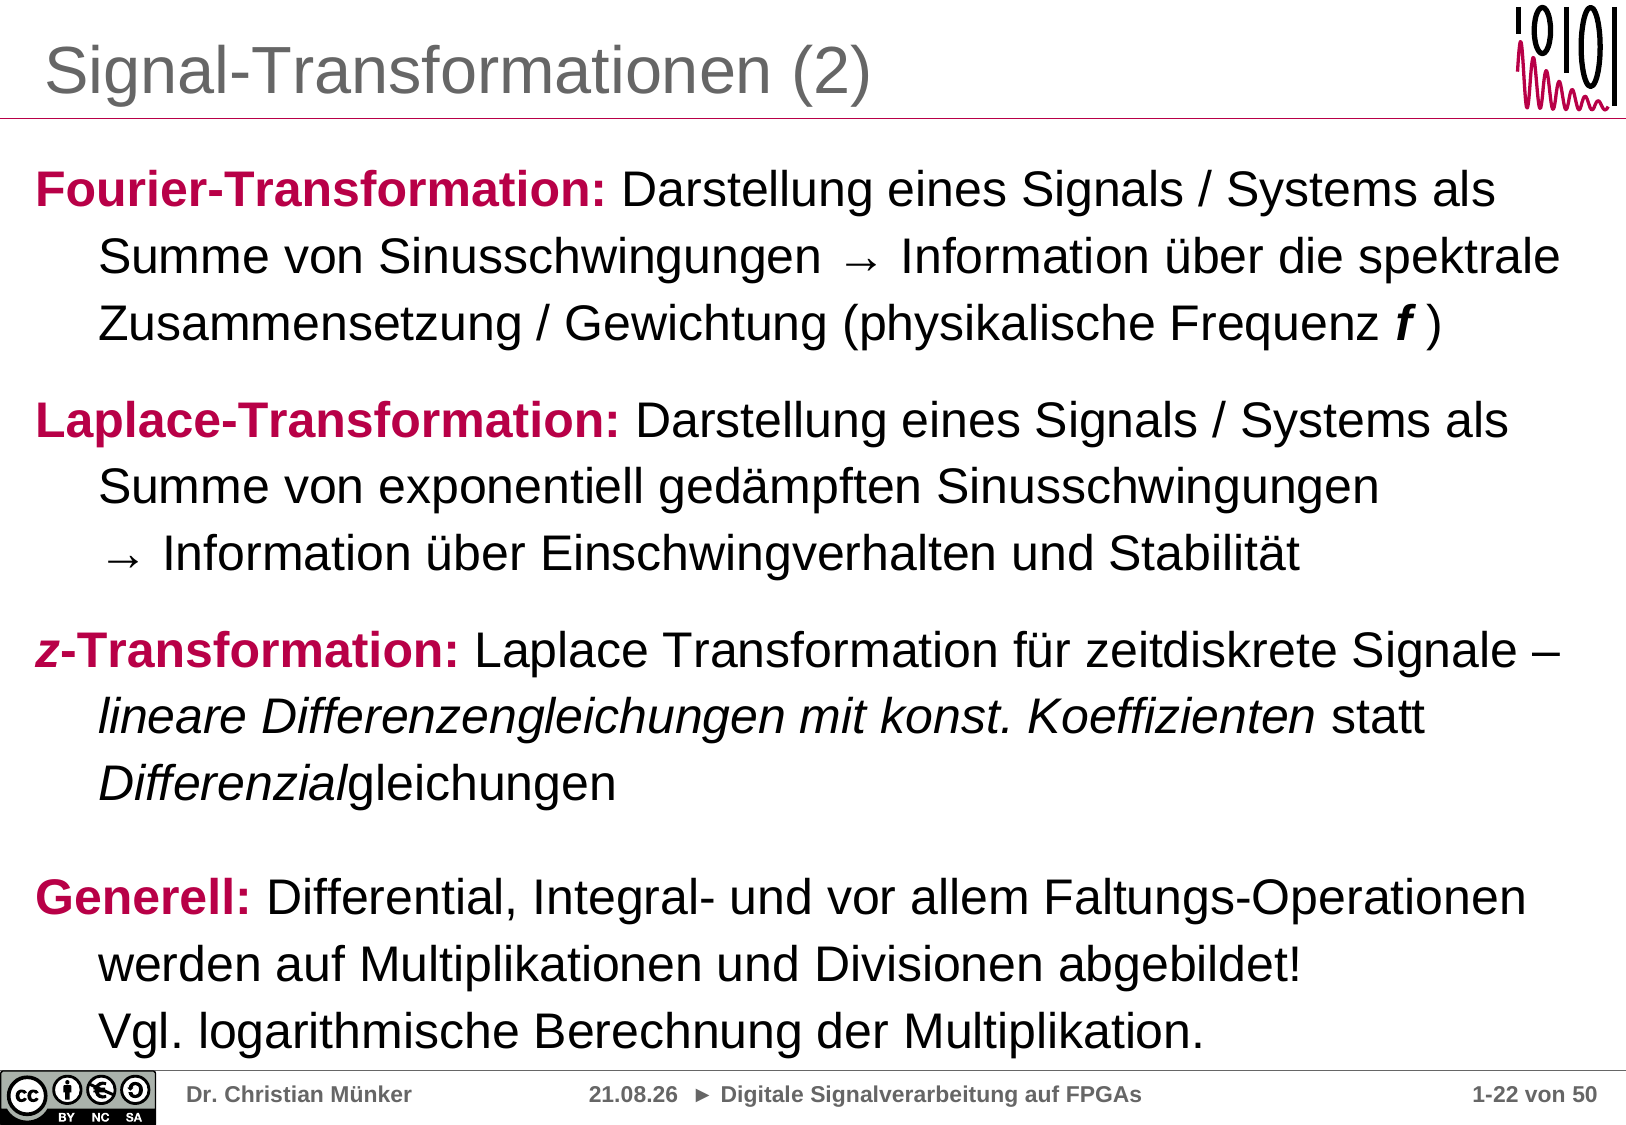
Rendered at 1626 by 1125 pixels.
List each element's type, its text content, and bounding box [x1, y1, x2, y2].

list Fourier-Transformation: Darstellung eines Signals / Systems als Summe von Sinusschwingungen → Information über die spektrale Zusammensetzung / Gewichtung (physikalische Frequenz f ) Laplace-Transformation: Darstellung eines Signals / Systems als Summe von exponentiell gedämpften Sinusschwingungen → Information über Einschwingverhalten und Stabilität z-Transformation: Laplace Transformation für zeitdiskrete Signale – lineare Differenzengleichungen mit konst. Koeffizienten statt Differenzialgleichungen Generell: Differential, Integral- und vor allem Faltungs-Operationen werden auf Multiplikationen und Divisionen abgebildet! Vgl. logarithmische Berechnung der Multiplikation. [35, 150, 1571, 1057]
picture [1512, 0, 1624, 114]
title Signal-Transformationen (2) [44, 17, 1299, 130]
